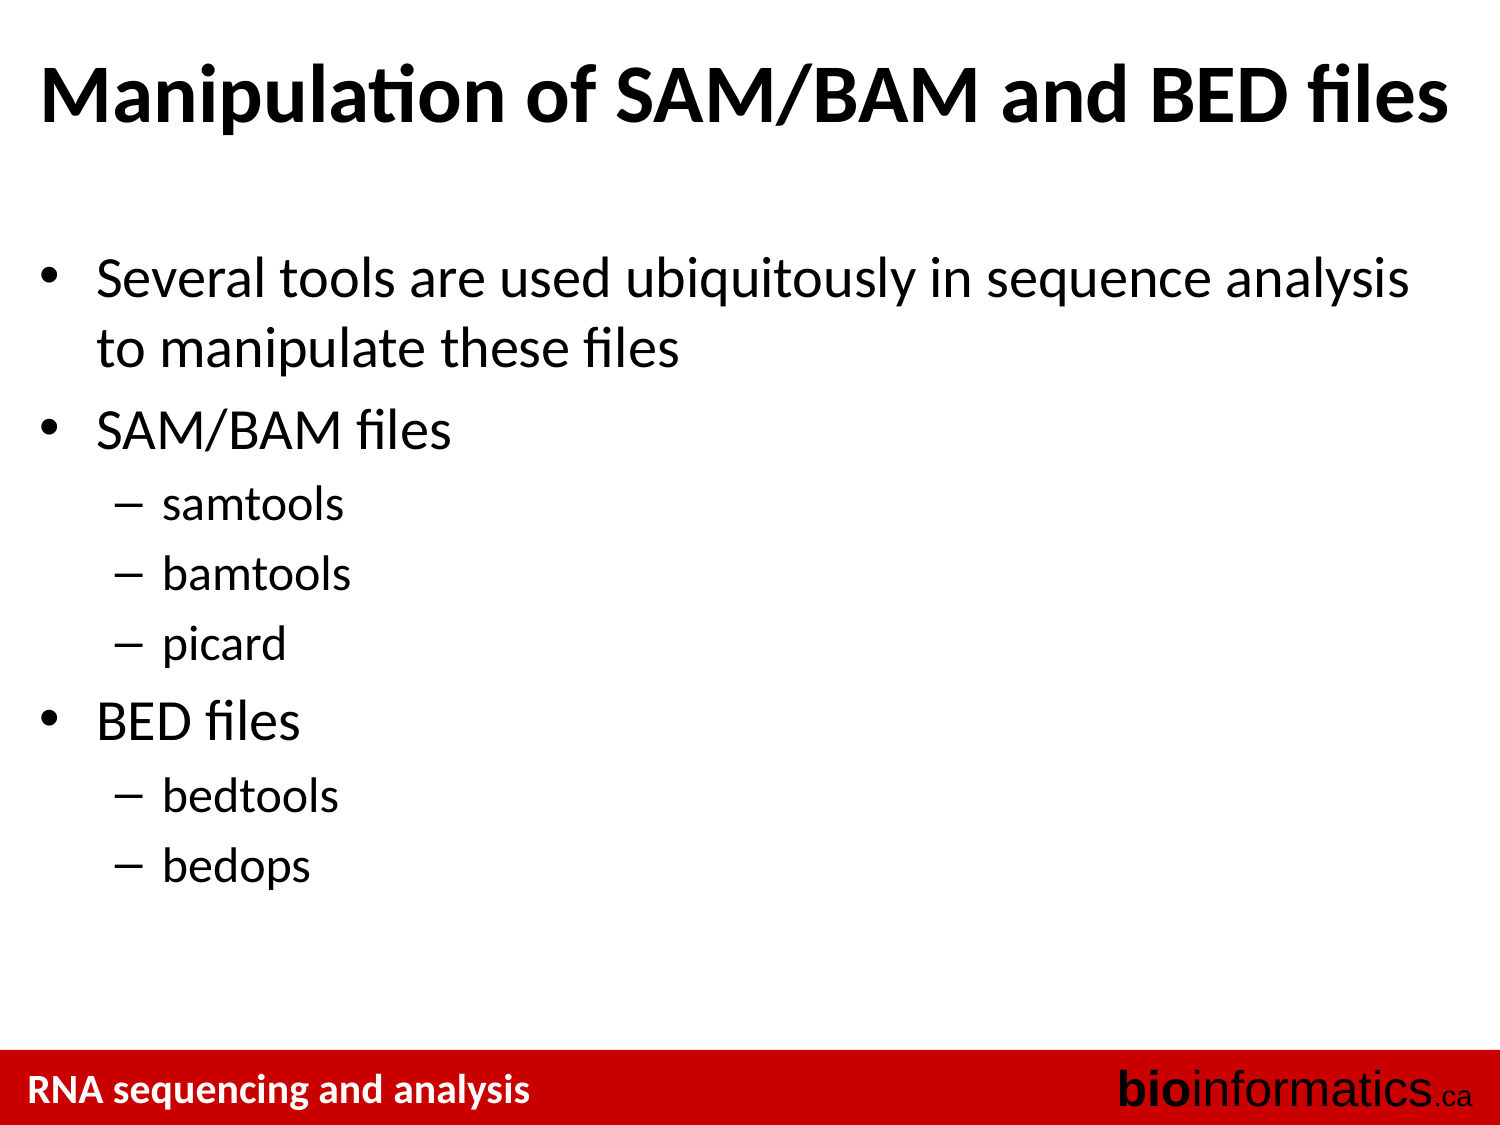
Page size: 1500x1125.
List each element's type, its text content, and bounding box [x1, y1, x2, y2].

list Several tools are used ubiquitously in sequence analysis to manipulate these files SAM/BAM files samtools bamtools picard BED files bedtools bedops [24, 231, 1475, 1007]
title Manipulation of SAM/BAM and BED files [24, 0, 1475, 184]
